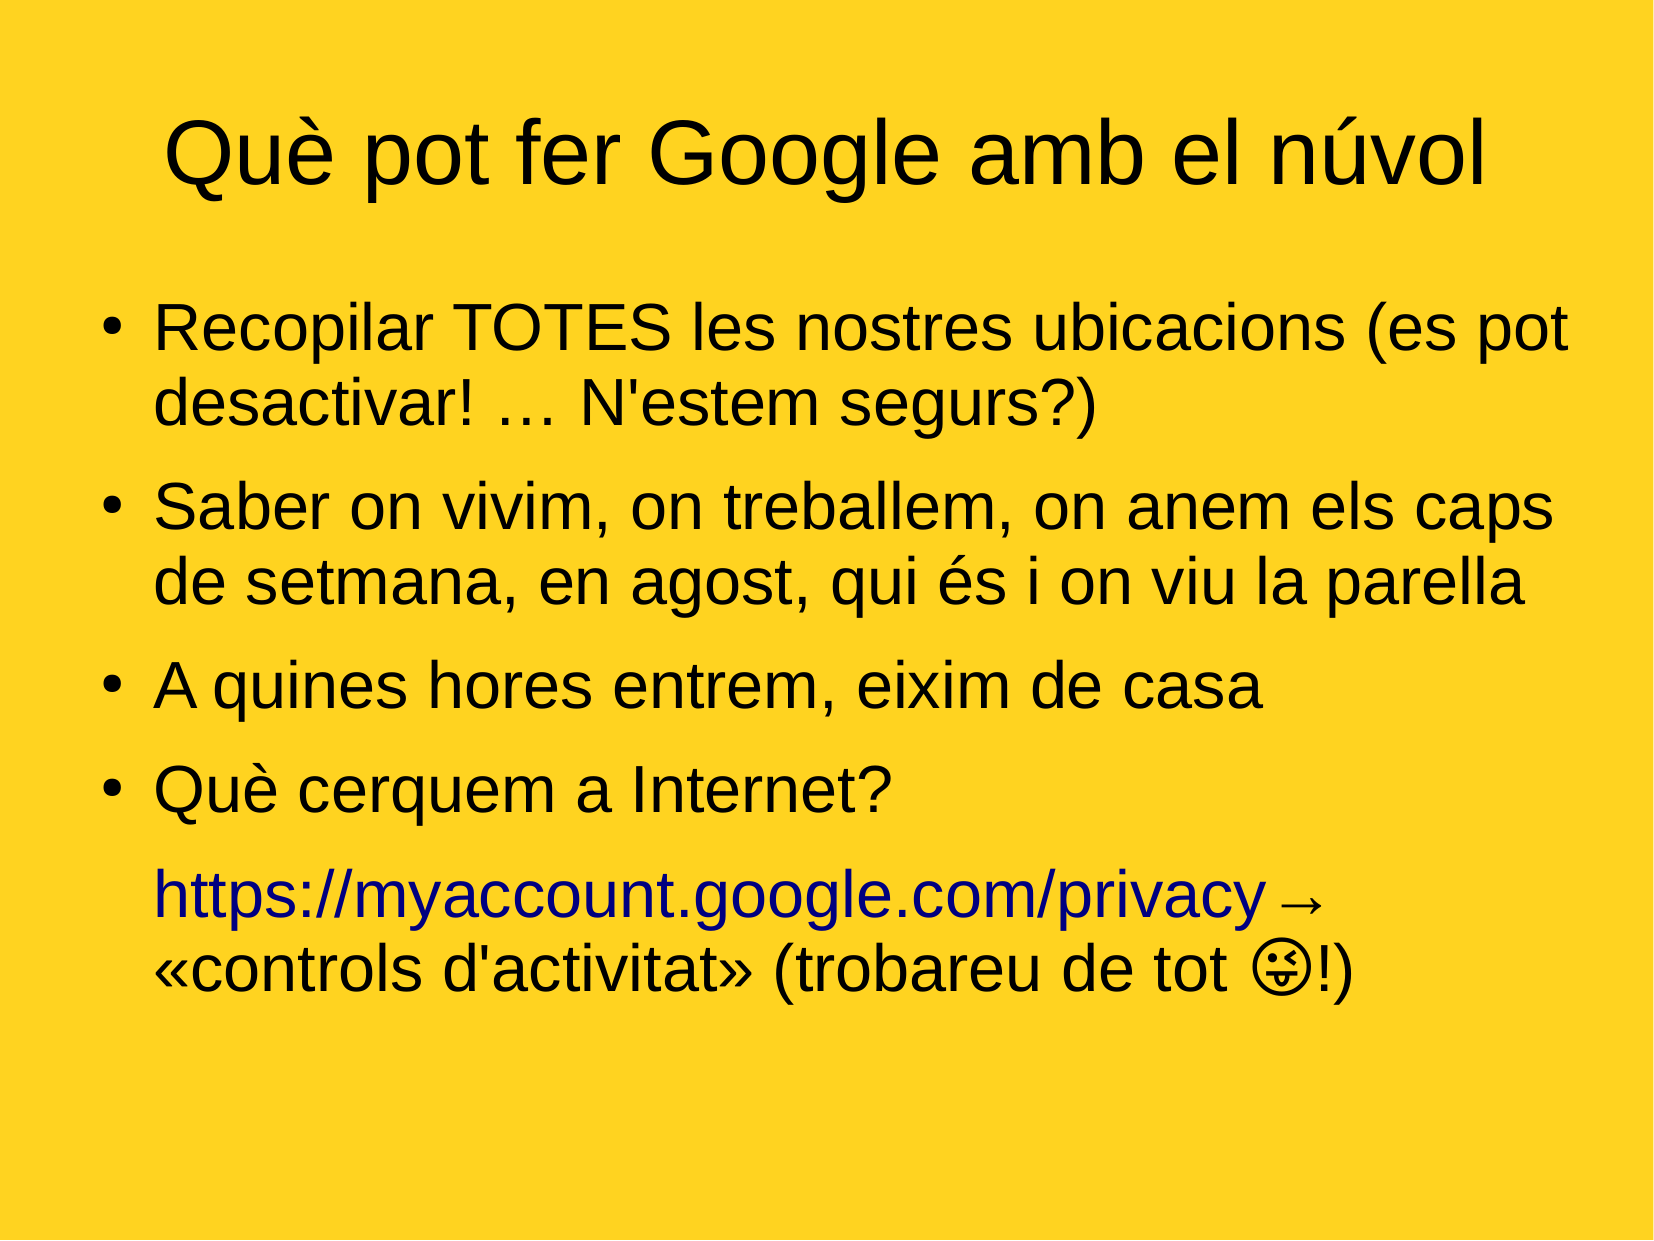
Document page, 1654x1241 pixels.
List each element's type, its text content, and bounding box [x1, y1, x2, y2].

title Què pot fer Google amb el núvol [82, 49, 1571, 257]
list Recopilar TOTES les nostres ubicacions (es pot desactivar! … N'estem segurs?) Saber on vivim, on treballem, on anem els caps de setmana, en agost, qui és i on viu la parella A quines hores entrem, eixim de casa Què cerquem a Internet? https://myaccount.google.com/privacy→ «controls d'activitat» (trobareu de tot 😜!) [82, 290, 1571, 1010]
